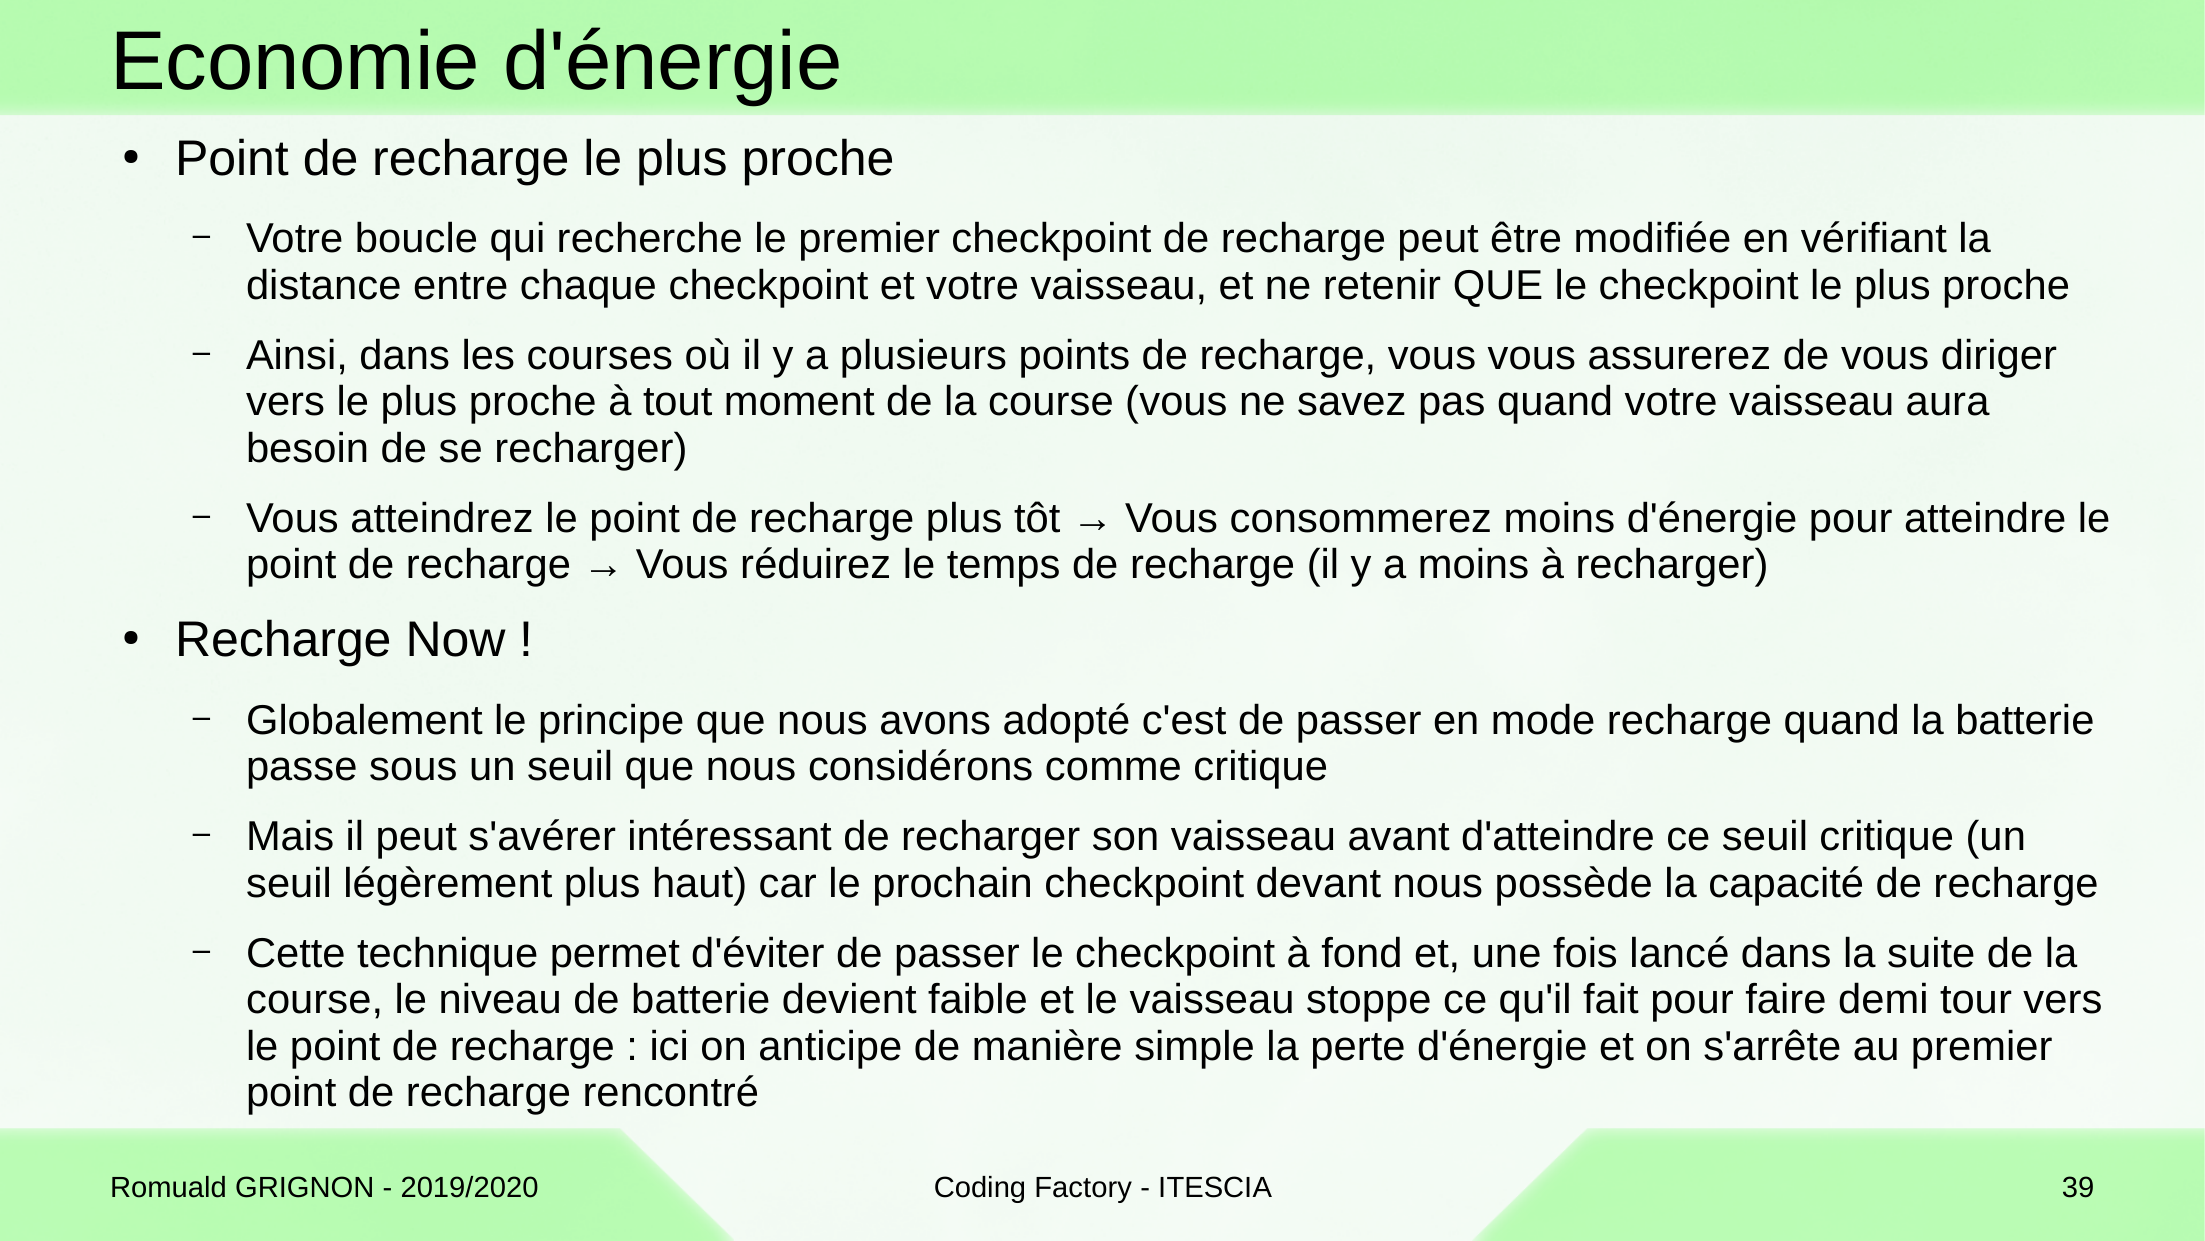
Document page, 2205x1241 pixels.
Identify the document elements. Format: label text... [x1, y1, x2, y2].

title Economie d'énergie [110, 49, 2095, 200]
picture [0, 0, 2205, 1241]
list Point de recharge le plus proche Votre boucle qui recherche le premier checkpoint de recharge peut être modifiée en vérifiant la distance entre chaque checkpoint et votre vaisseau, et ne retenir QUE le checkpoint le plus proche Ainsi, dans les courses où il y a plusieurs points de recharge, vous vous assurerez de vous diriger vers le plus proche à tout moment de la course (vous ne savez pas quand votre vaisseau aura besoin de se recharger) Vous atteindrez le point de recharge plus tôt → Vous consommerez moins d'énergie pour atteindre le point de recharge → Vous réduirez le temps de recharge (il y a moins à recharger) Recharge Now ! Globalement le principe que nous avons adopté c'est de passer en mode recharge quand la batterie passe sous un seuil que nous considérons comme critique Mais il peut s'avérer intéressant de recharger son vaisseau avant d'atteindre ce seuil critique (un seuil légèrement plus haut) car le prochain checkpoint devant nous possède la capacité de recharge Cette technique permet d'éviter de passer le checkpoint à fond et, une fois lancé dans la suite de la course, le niveau de batterie devient faible et le vaisseau stoppe ce qu'il fait pour faire demi tour vers le point de recharge : ici on anticipe de manière simple la perte d'énergie et on s'arrête au premier point de recharge rencontré [104, 200, 2115, 1191]
